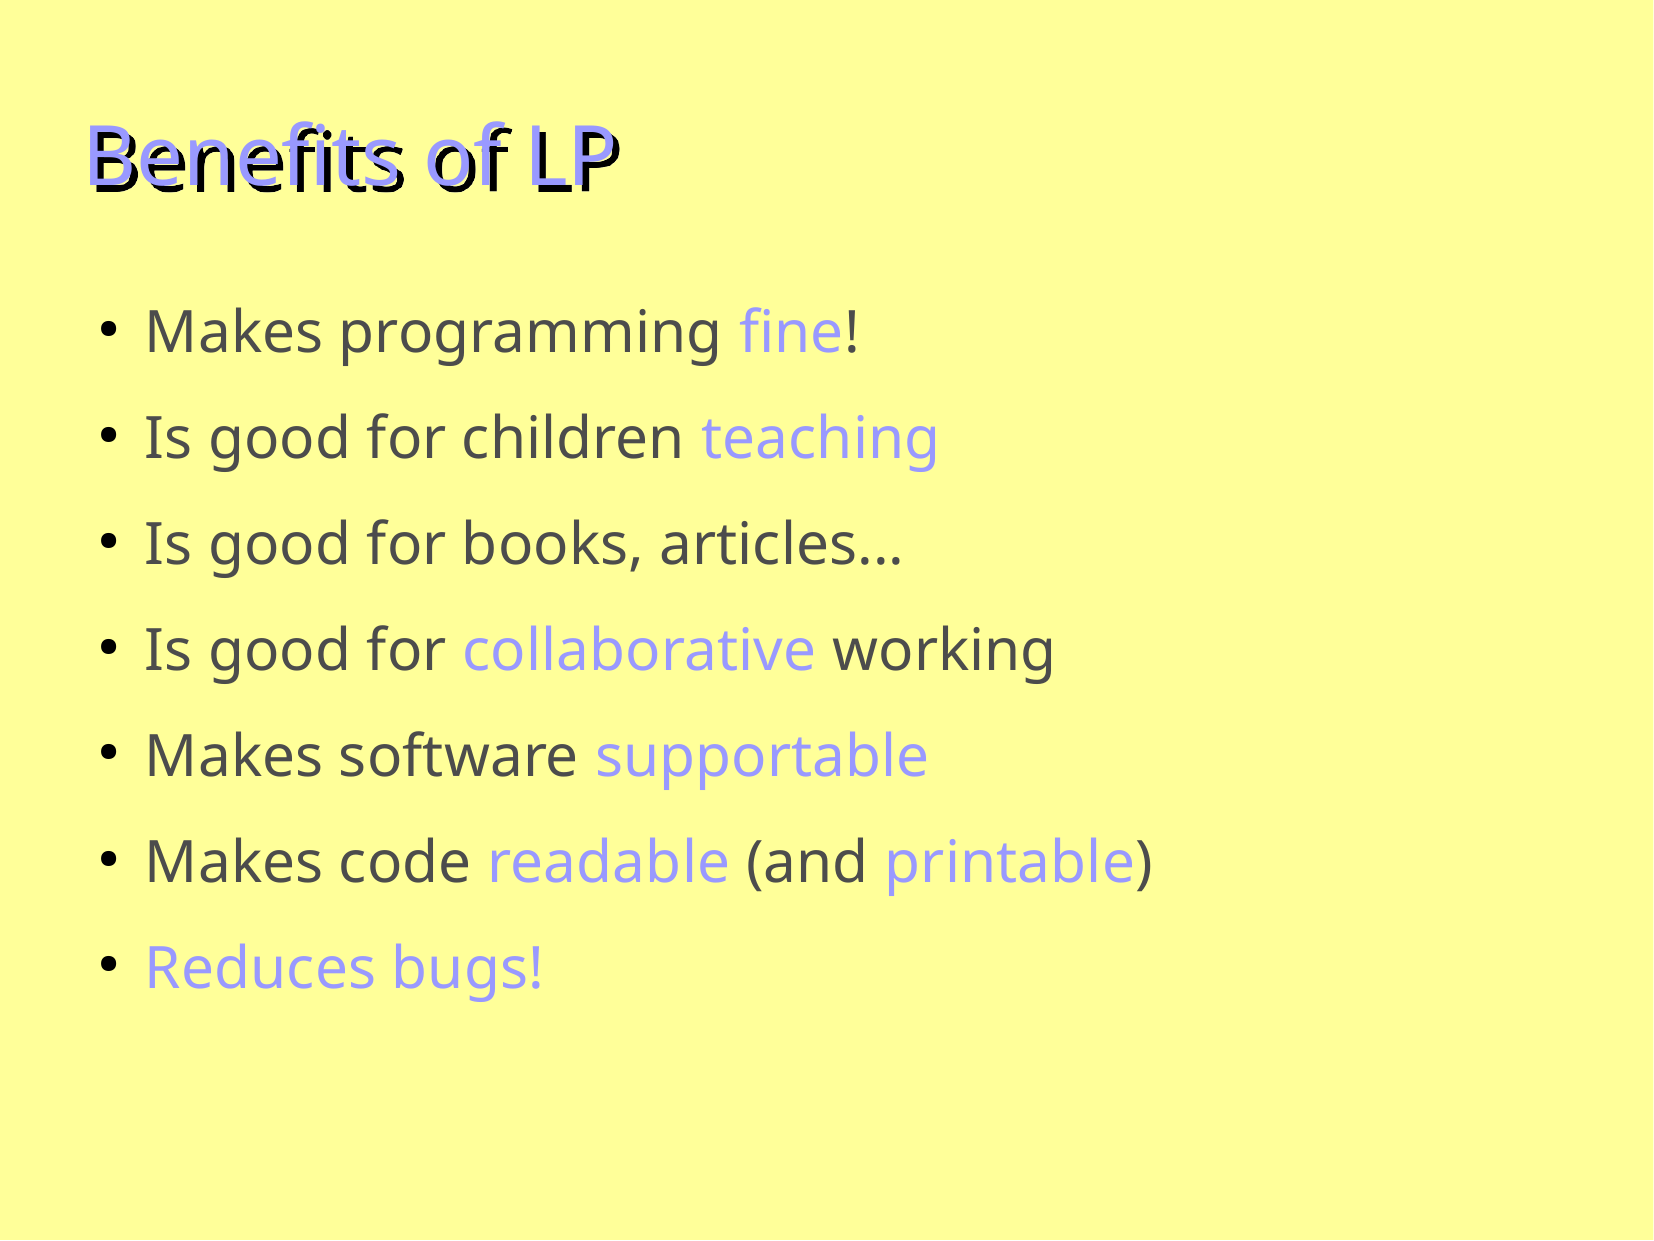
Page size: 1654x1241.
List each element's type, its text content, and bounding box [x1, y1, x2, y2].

title Benefits of LP [82, 49, 1571, 257]
list Makes programming fine! Is good for children teaching Is good for books, articles... Is good for collaborative working Makes software supportable Makes code readable (and printable) Reduces bugs! [82, 290, 1538, 1010]
